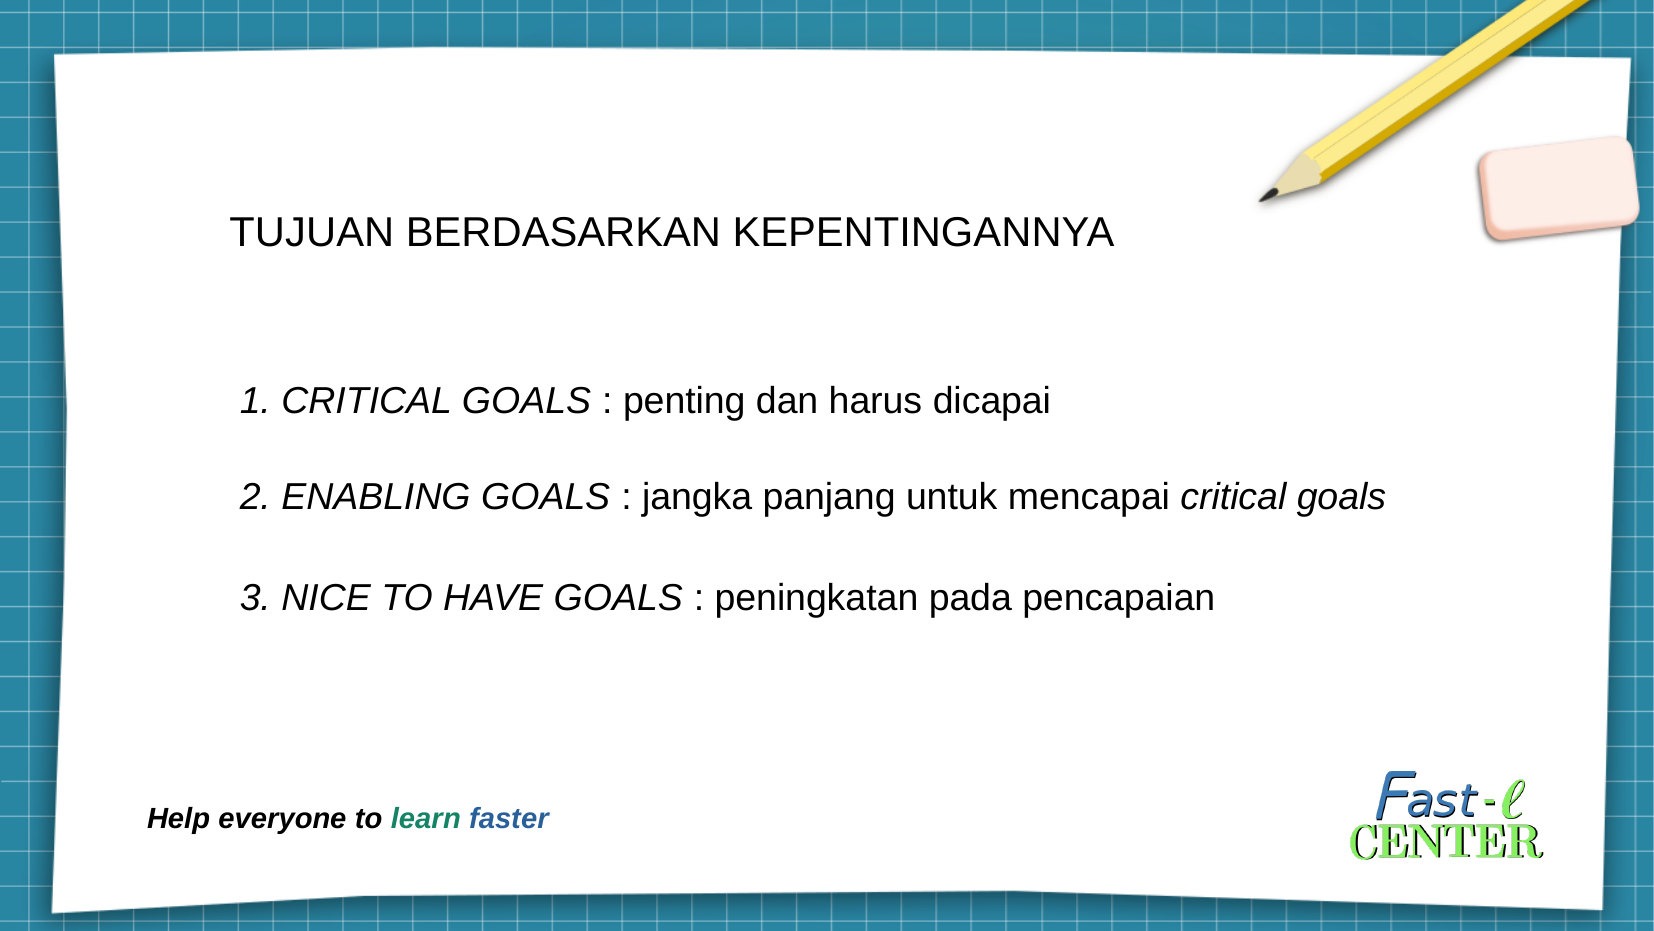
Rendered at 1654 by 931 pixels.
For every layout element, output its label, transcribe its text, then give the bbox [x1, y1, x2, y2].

text_box TUJUAN BERDASARKAN KEPENTINGANNYA [214, 201, 1130, 263]
text_box 1. CRITICAL GOALS : penting dan harus dicapai [225, 372, 1066, 429]
picture [0, 0, 1654, 931]
text_box Help everyone to learn faster [132, 791, 658, 839]
text_box 2. ENABLING GOALS : jangka panjang untuk mencapai critical goals [225, 468, 1402, 526]
text_box 3. NICE TO HAVE GOALS : peningkatan pada pencapaian [225, 568, 1231, 626]
